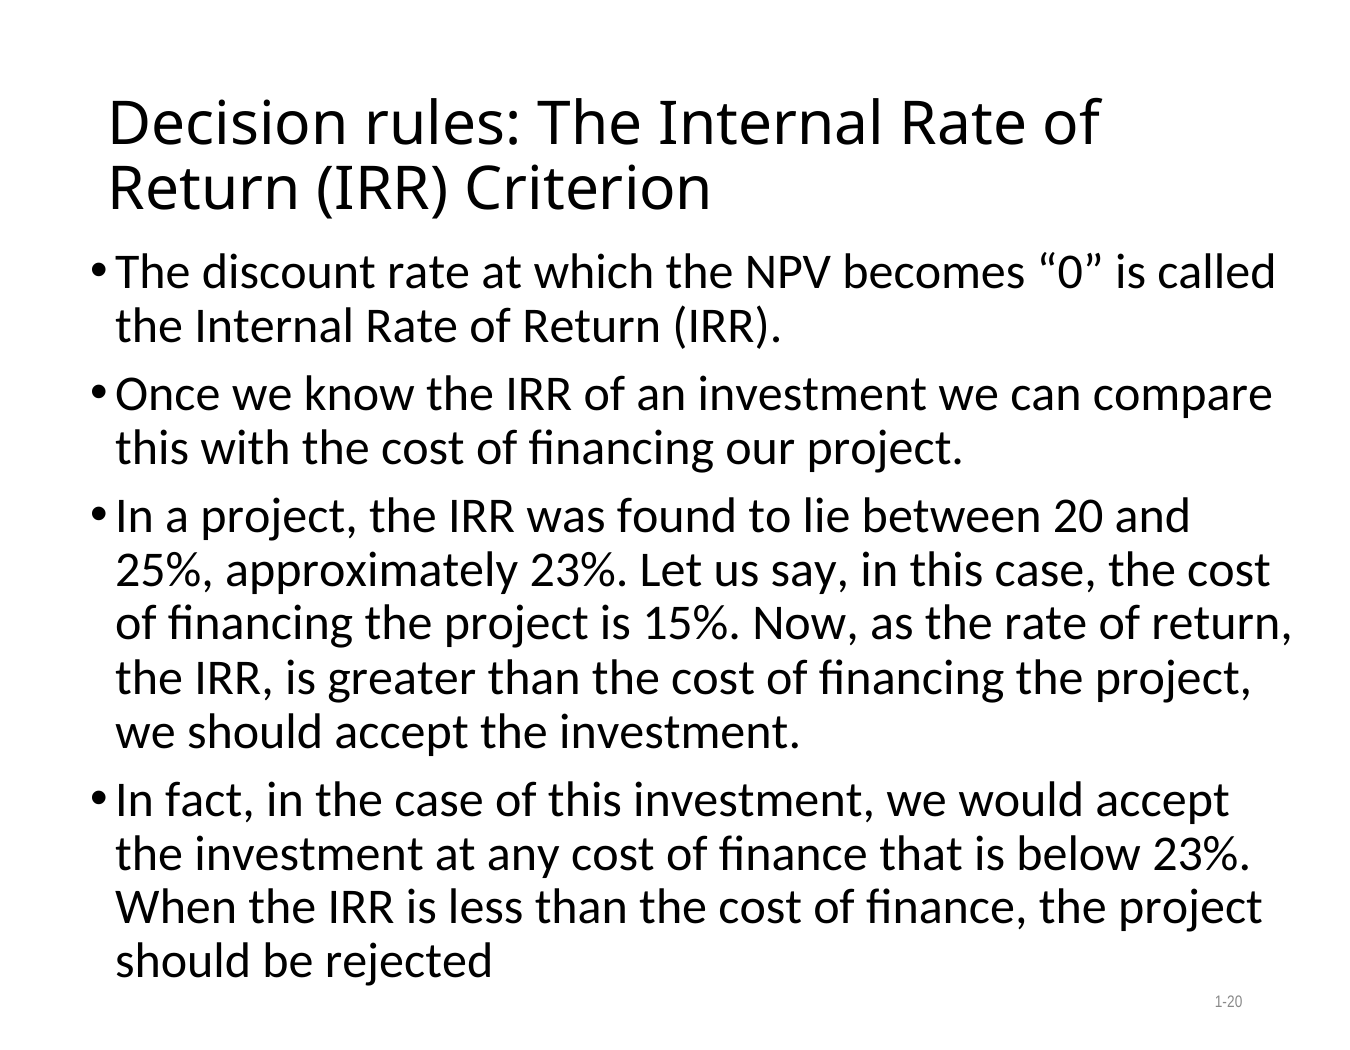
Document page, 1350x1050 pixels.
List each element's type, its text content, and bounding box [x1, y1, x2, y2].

title Decision rules: The Internal Rate of Return (IRR) Criterion [92, 55, 1258, 237]
list The discount rate at which the NPV becomes “0” is called the Internal Rate of Return (IRR). Once we know the IRR of an investment we can compare this with the cost of financing our project. In a project, the IRR was found to lie between 20 and 25%, approximately 23%. Let us say, in this case, the cost of financing the project is 15%. Now, as the rate of return, the IRR, is greater than the cost of financing the project, we should accept the investment. In fact, in the case of this investment, we would accept the investment at any cost of finance that is below 23%. When the IRR is less than the cost of finance, the project should be rejected [74, 237, 1313, 1000]
text_box 1-<number> [953, 1000, 1258, 1030]
